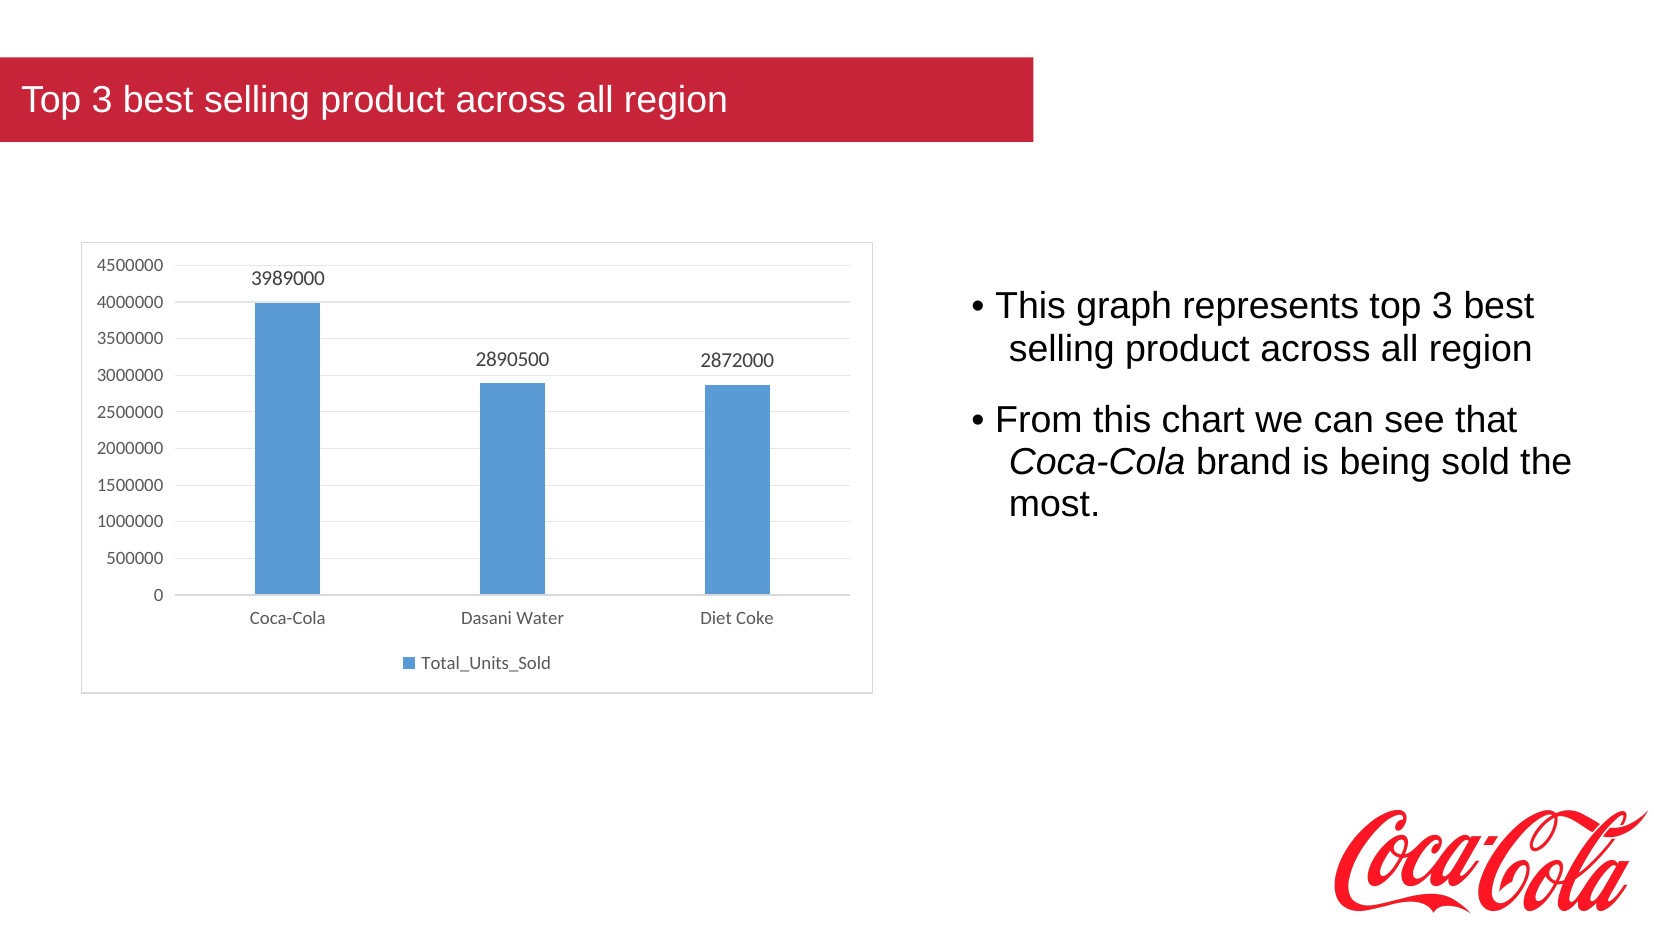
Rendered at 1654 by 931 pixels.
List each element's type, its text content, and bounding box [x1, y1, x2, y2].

title Top 3 best selling product across all region [0, 57, 1034, 142]
picture [80, 241, 875, 694]
picture [1334, 772, 1650, 931]
text_box • This graph represents top 3 best selling product across all region • From this chart we can see that Coca-Cola brand is being sold the most. [956, 277, 1636, 810]
